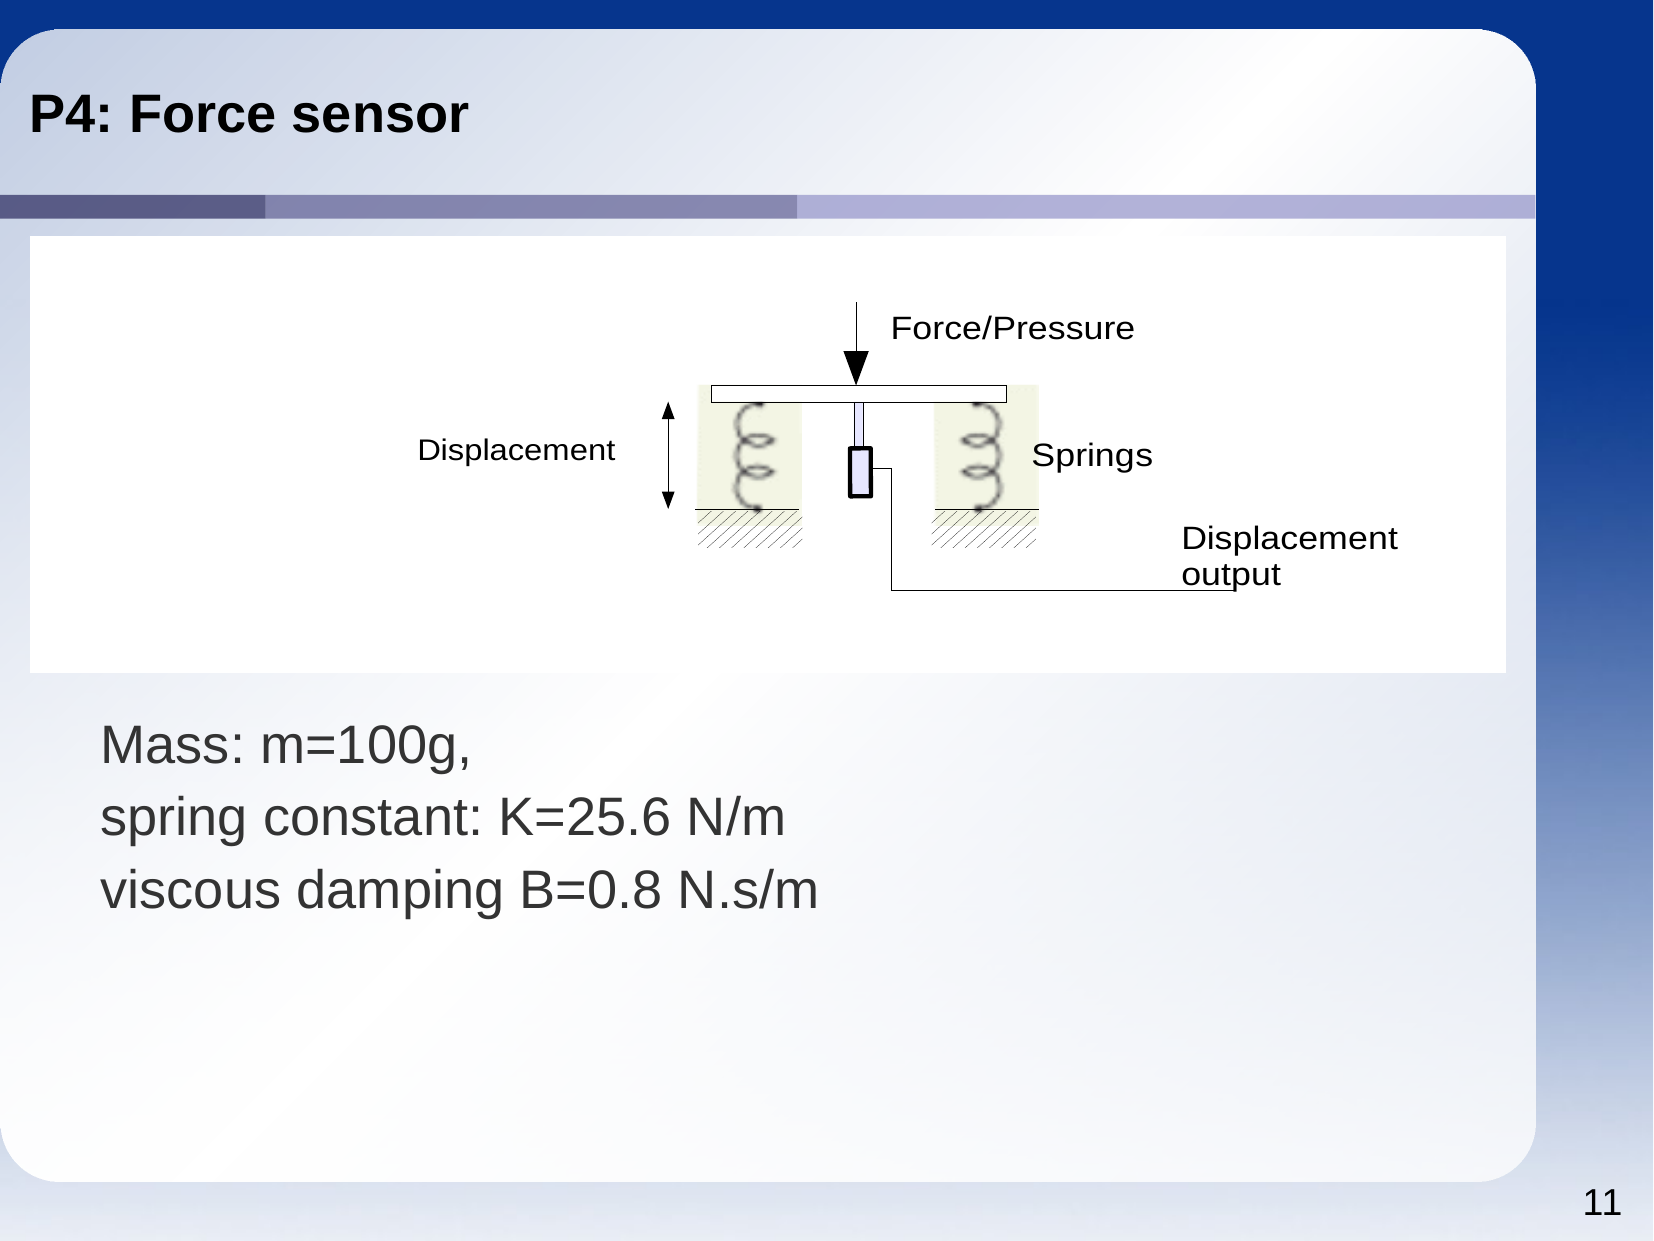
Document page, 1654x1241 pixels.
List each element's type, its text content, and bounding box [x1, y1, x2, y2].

list Mass: m=100g, spring constant: K=25.6 N/m viscous damping B=0.8 N.s/m [29, 714, 1506, 1151]
title P4: Force sensor [29, 49, 1506, 178]
picture [0, 0, 1654, 1241]
chart [29, 236, 1506, 673]
